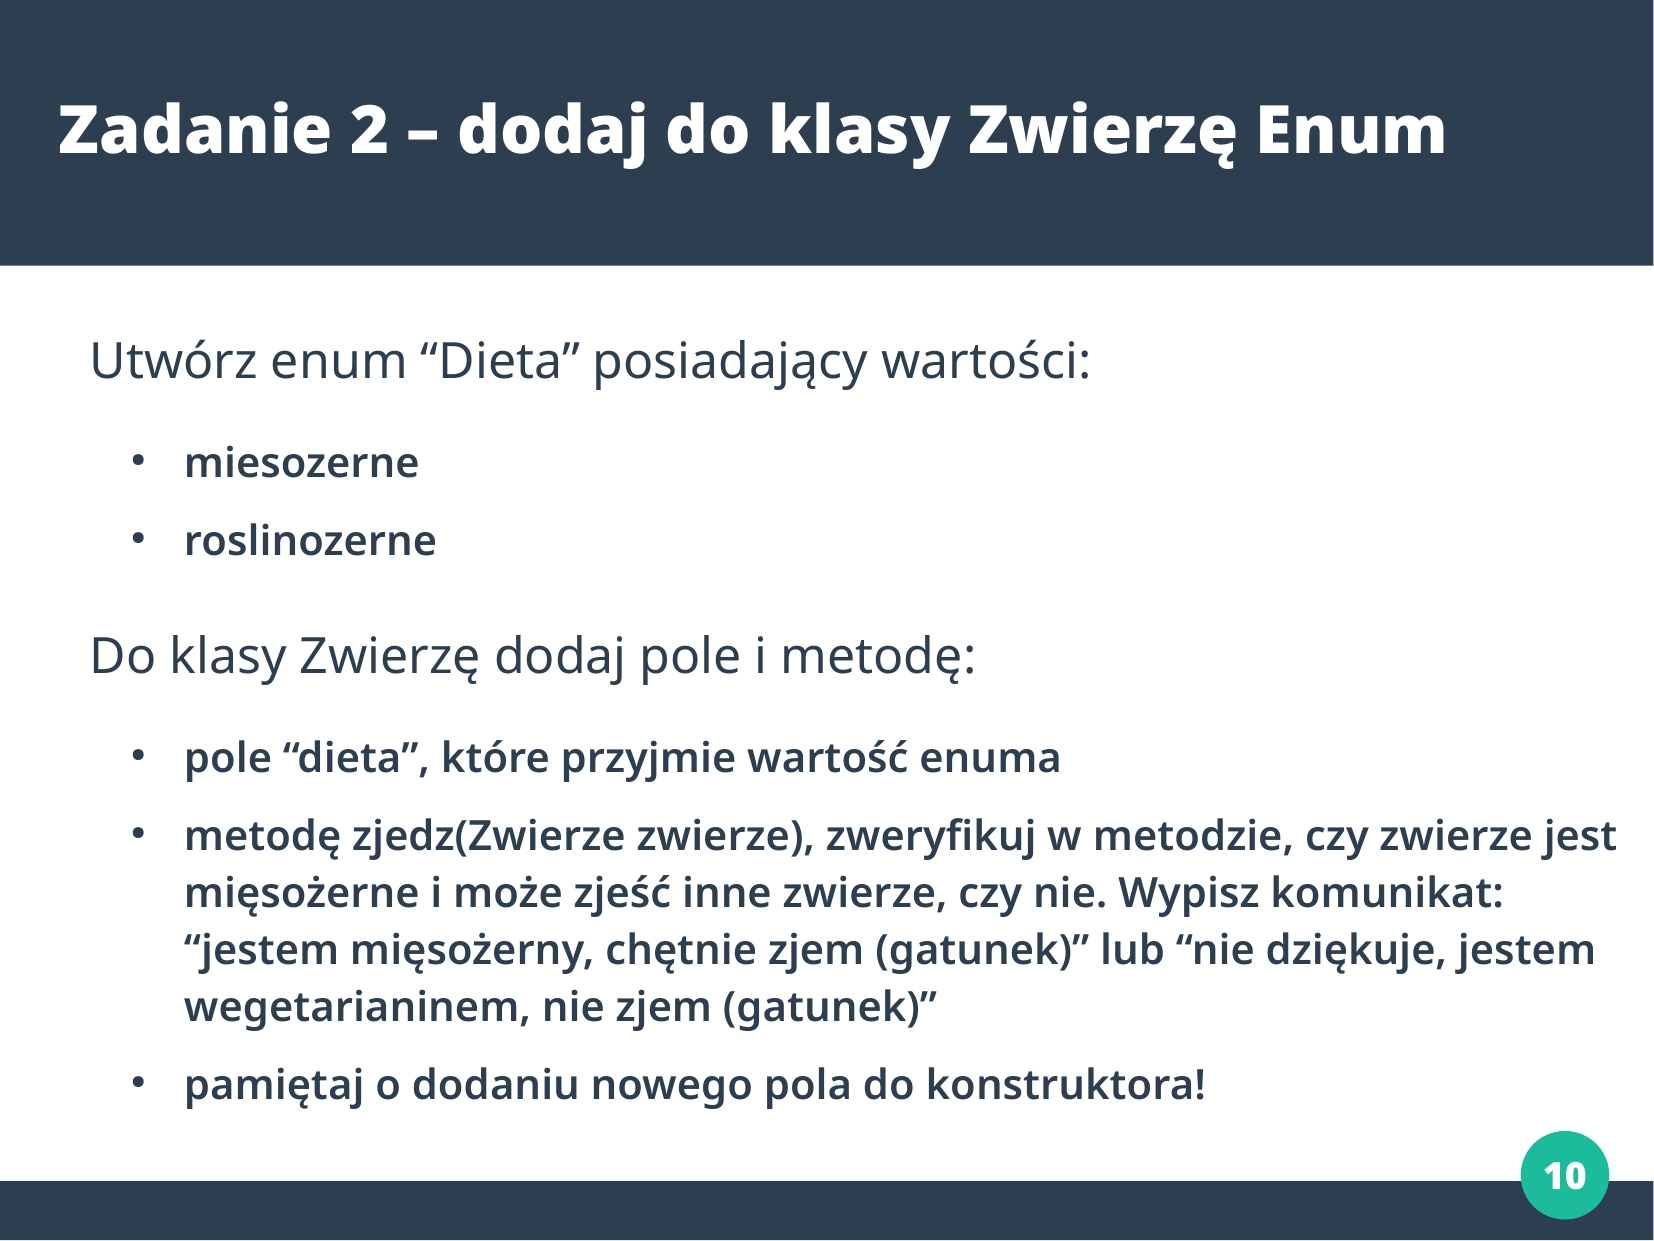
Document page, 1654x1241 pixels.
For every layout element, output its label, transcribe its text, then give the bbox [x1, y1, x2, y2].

title Zadanie 2 – dodaj do klasy Zwierzę Enum [59, 49, 1595, 207]
list miesozerne roslinozerne [113, 354, 1648, 649]
text_box Utwórz enum “Dieta” posiadający wartości: [75, 317, 1531, 404]
list pole “dieta”, które przyjmie wartość enuma metodę zjedz(Zwierze zwierze), zweryfikuj w metodzie, czy zwierze jest mięsożerne i może zjeść inne zwierze, czy nie. Wypisz komunikat: “jestem mięsożerny, chętnie zjem (gatunek)” lub “nie dziękuje, jestem wegetarianinem, nie zjem (gatunek)” pamiętaj o dodaniu nowego pola do konstruktora! [113, 649, 1648, 1220]
text_box Do klasy Zwierzę dodaj pole i metodę: [75, 613, 1531, 699]
